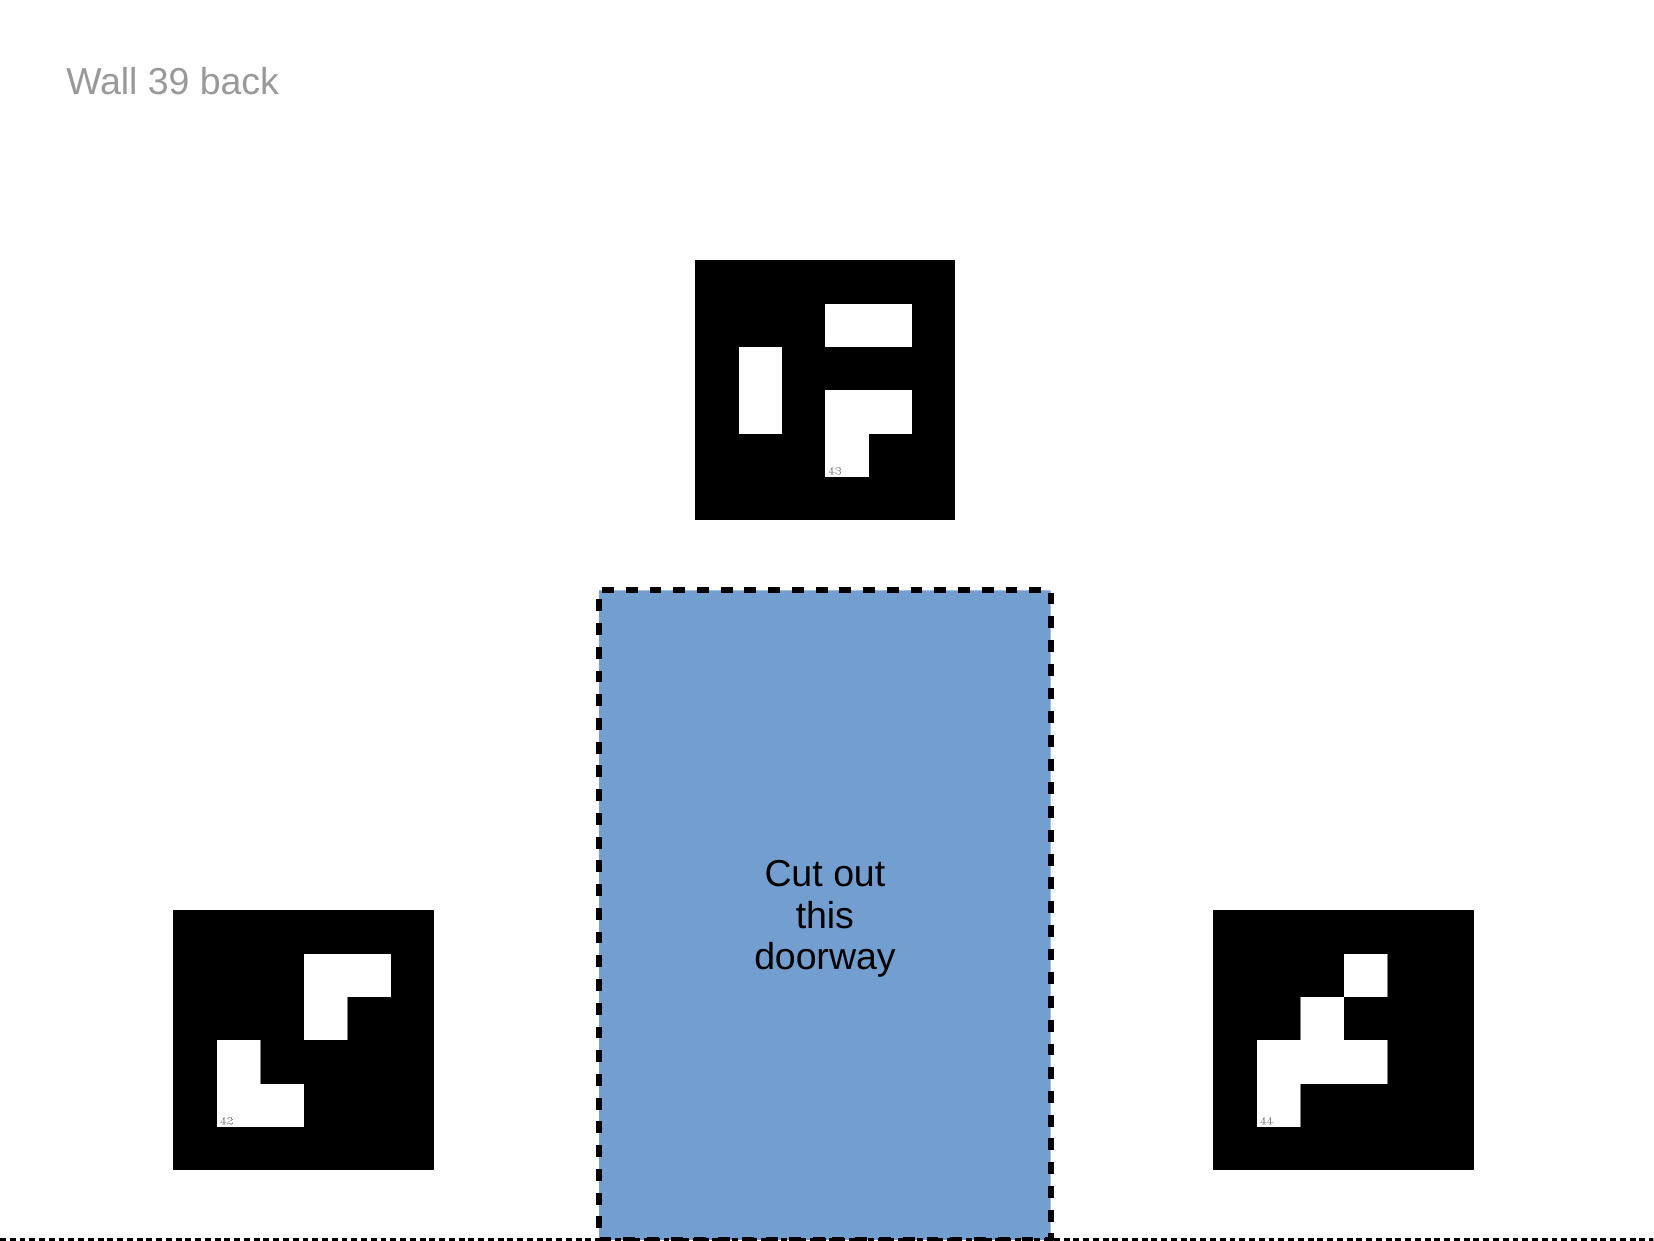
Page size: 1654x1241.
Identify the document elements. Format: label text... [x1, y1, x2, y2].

text_box Cut out this doorway [599, 590, 1051, 1240]
text_box Wall 39 back [51, 52, 394, 110]
picture [695, 260, 955, 520]
picture [1213, 910, 1474, 1171]
picture [173, 910, 434, 1171]
